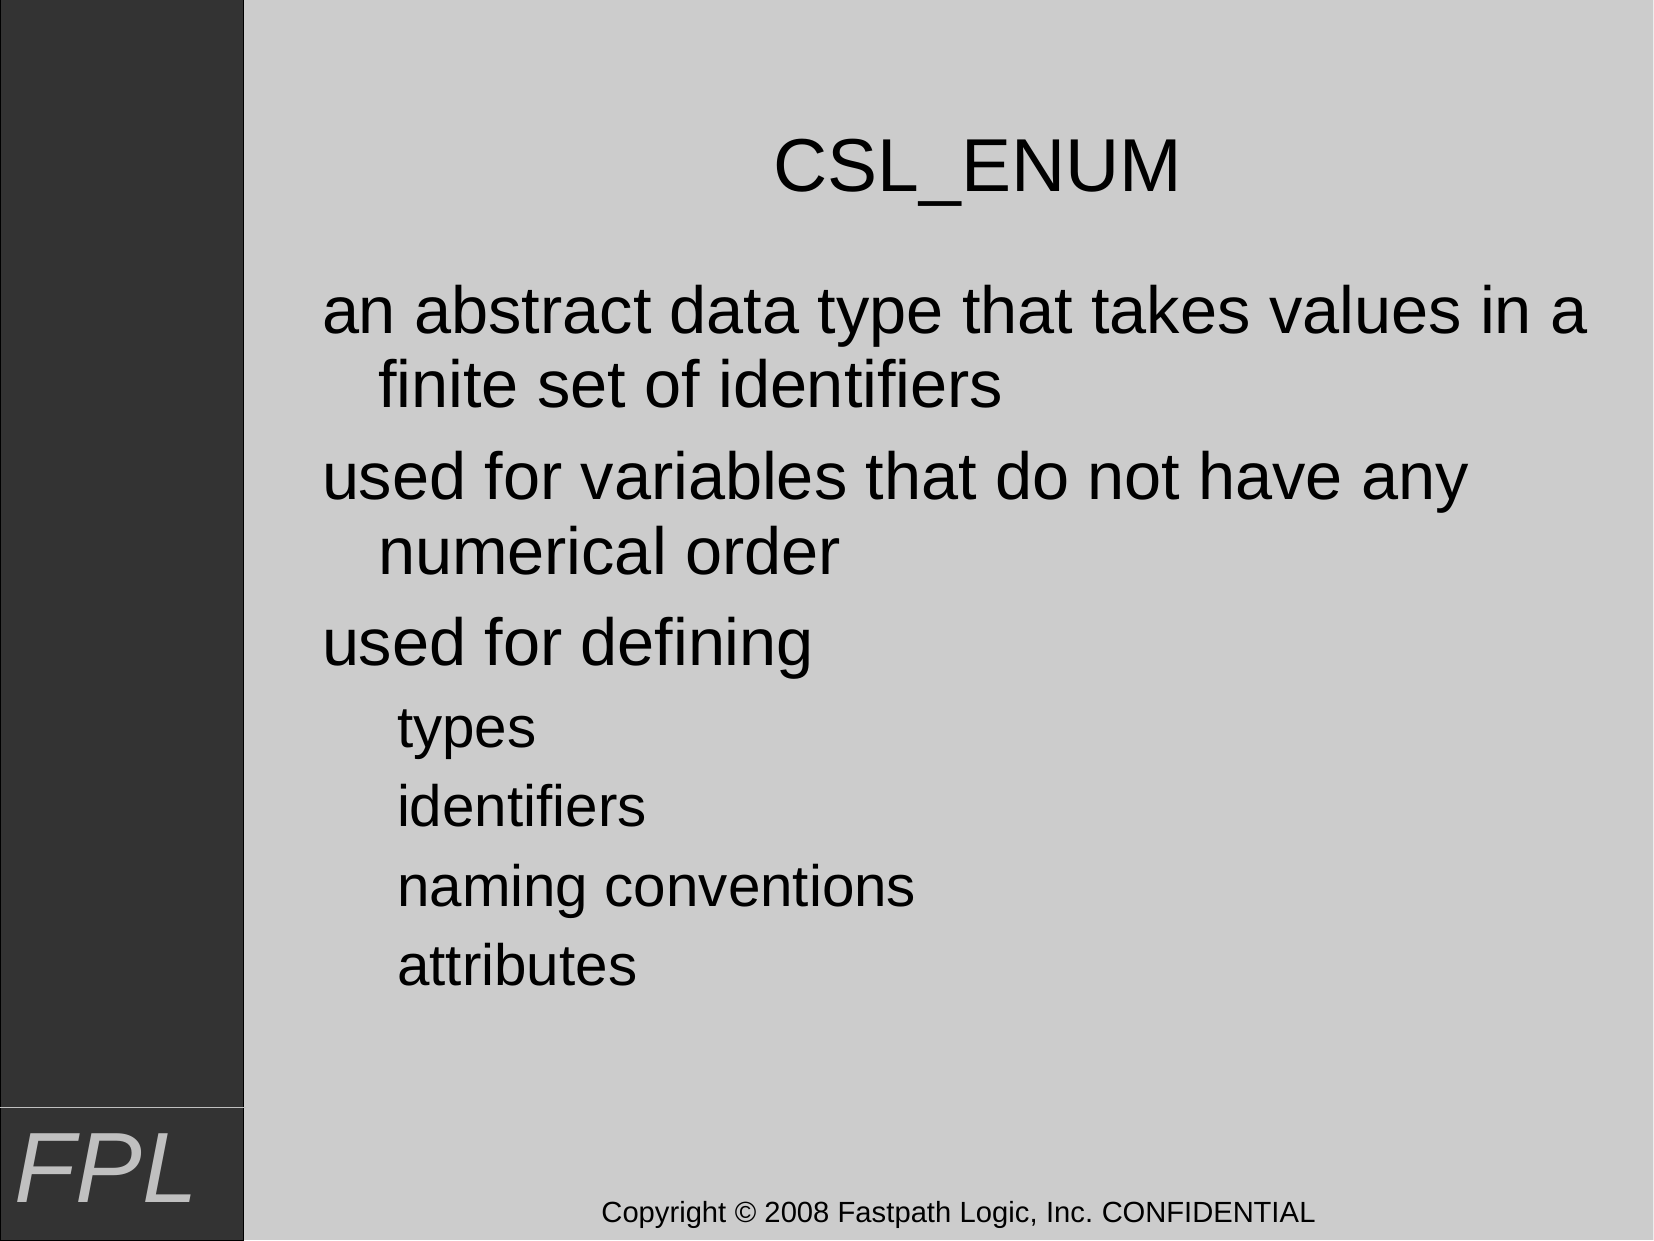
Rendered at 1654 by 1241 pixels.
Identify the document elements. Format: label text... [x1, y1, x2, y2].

title CSL_ENUM [427, 57, 1530, 272]
list an abstract data type that takes values in a finite set of identifiers used for variables that do not have any numerical order used for defining types identifiers naming conventions attributes [322, 272, 1635, 1207]
